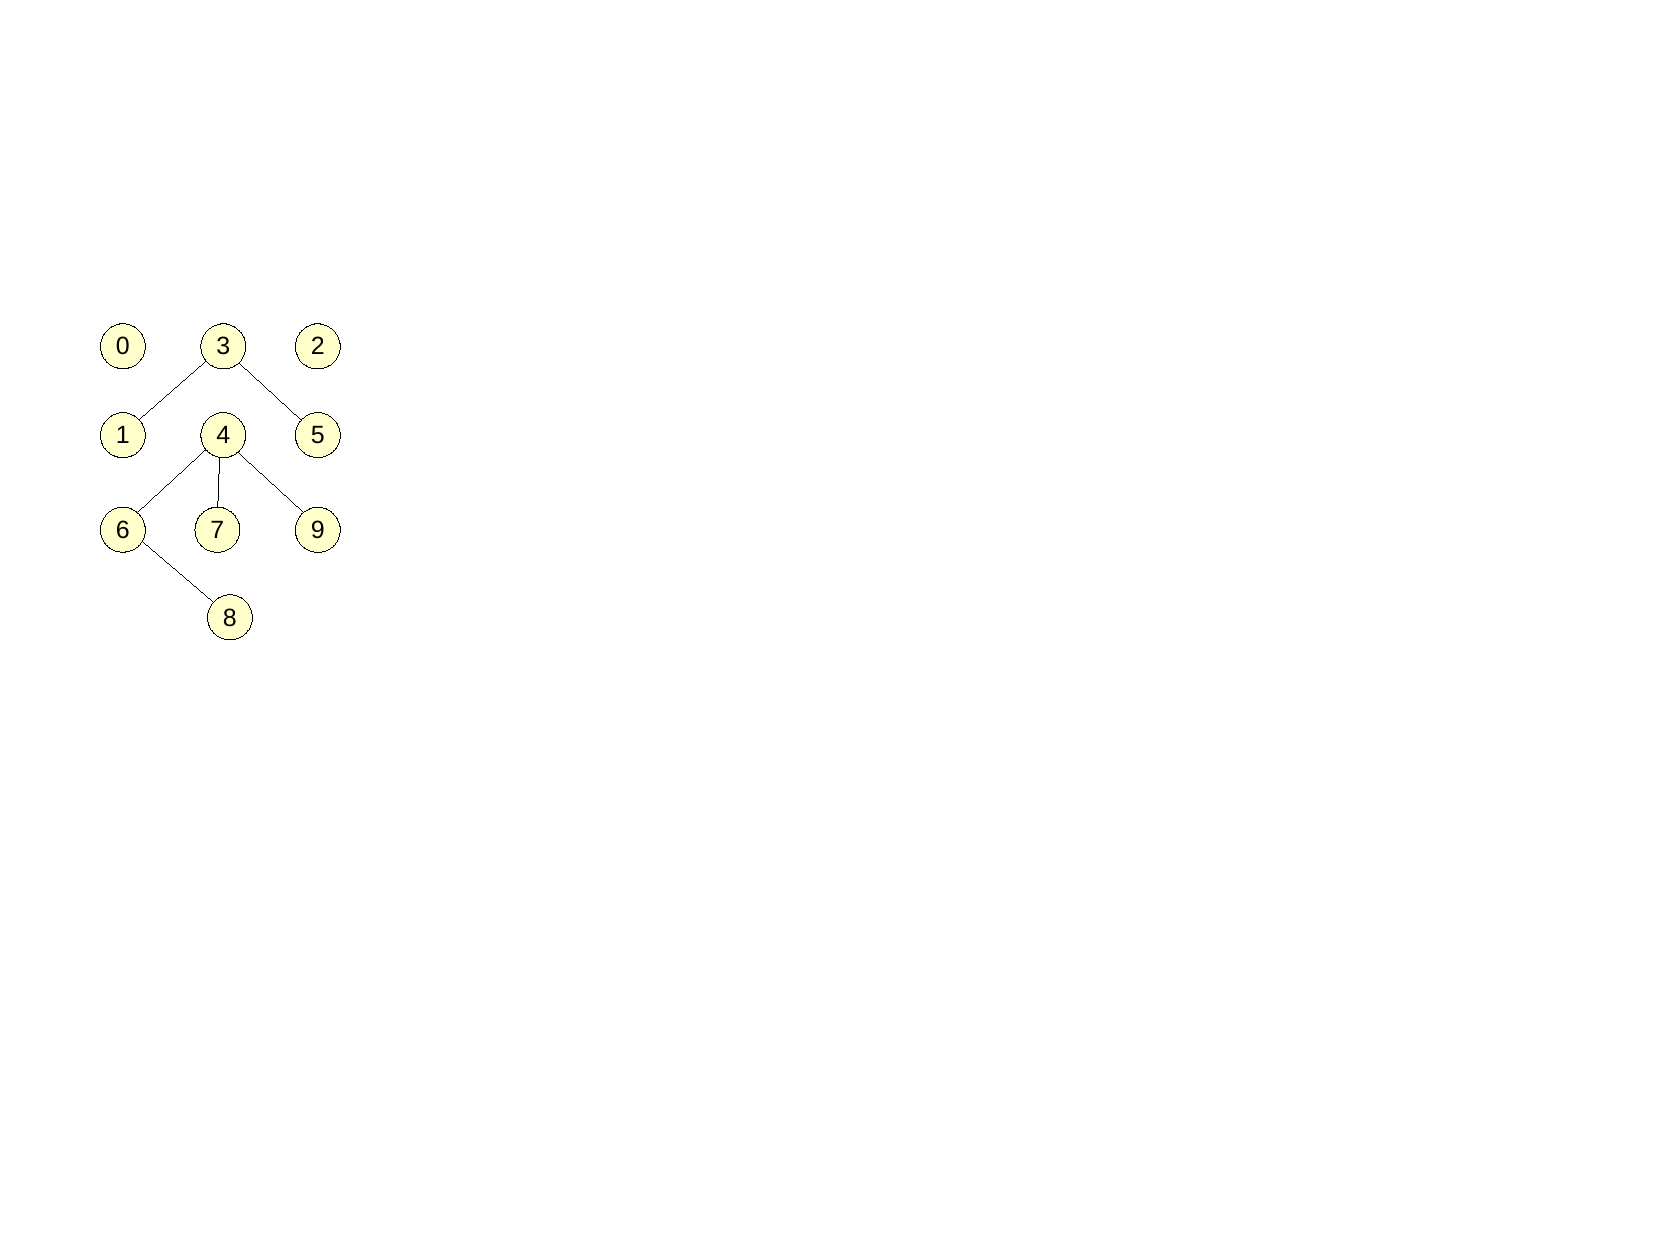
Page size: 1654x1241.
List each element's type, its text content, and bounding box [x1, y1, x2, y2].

text_box 5 [295, 412, 341, 458]
text_box 9 [295, 507, 341, 553]
text_box 4 [200, 412, 246, 458]
text_box 2 [295, 323, 341, 369]
text_box 7 [194, 507, 240, 553]
text_box 6 [100, 507, 146, 553]
text_box 1 [100, 412, 146, 458]
text_box 3 [200, 323, 246, 369]
text_box 0 [100, 323, 146, 369]
text_box 8 [207, 594, 253, 640]
